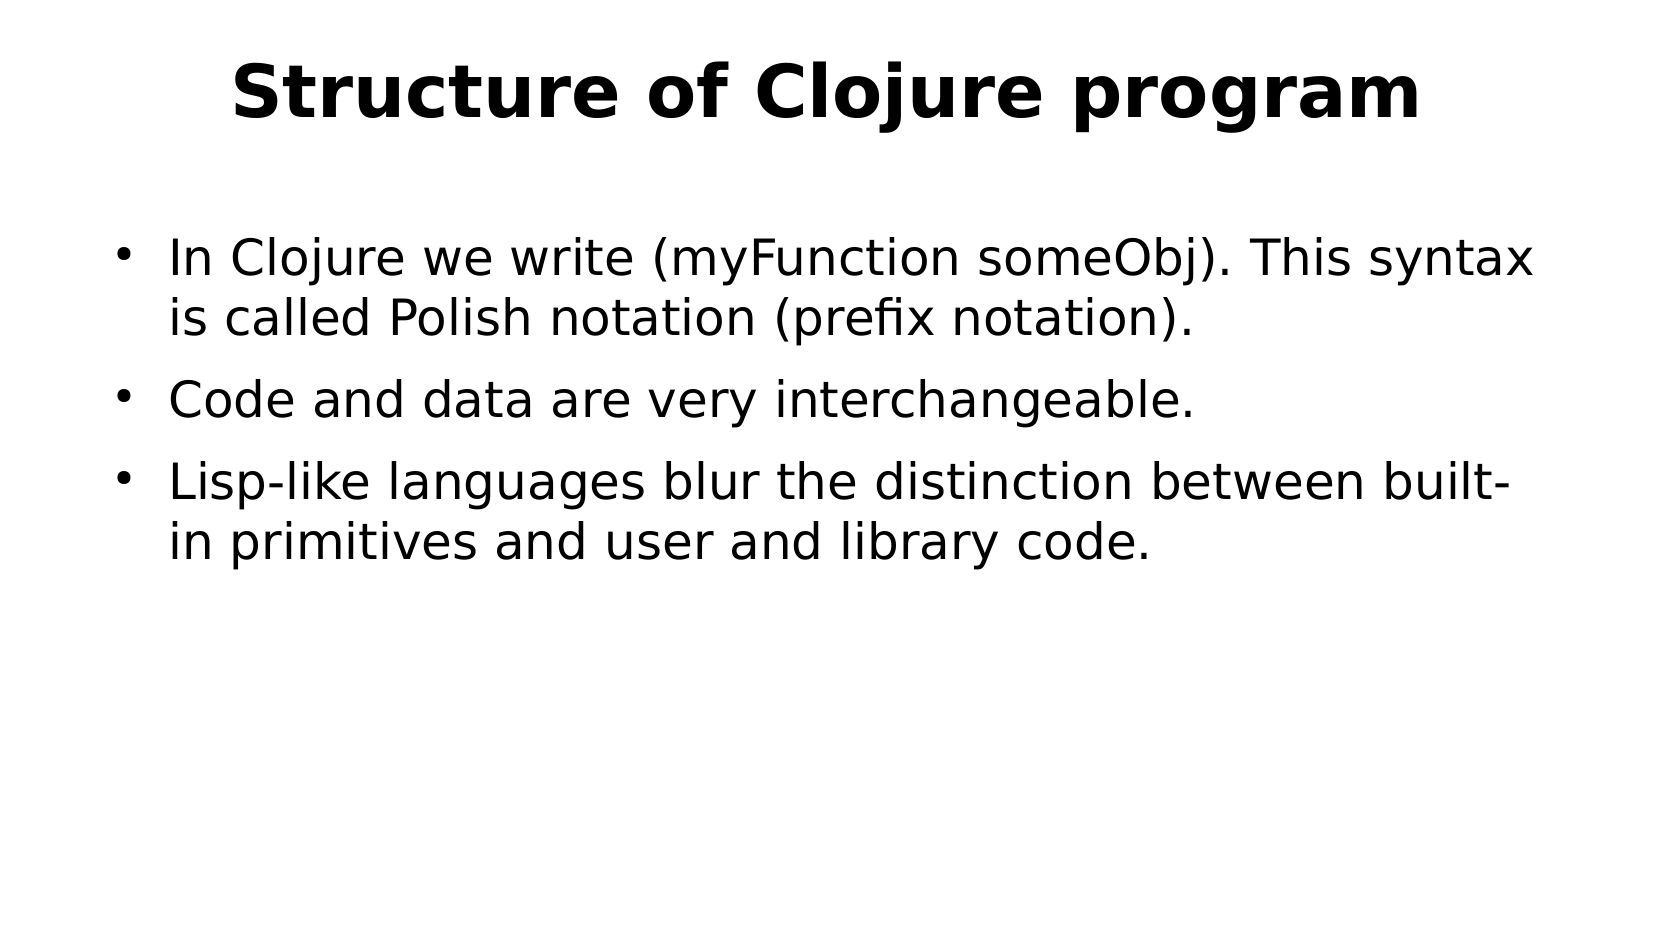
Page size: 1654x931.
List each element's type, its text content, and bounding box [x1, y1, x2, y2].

list In Clojure we write (myFunction someObj). This syntax is called Polish notation (prefix notation). Code and data are very interchangeable. Lisp-like languages blur the distinction between built-in primitives and user and library code. [82, 217, 1571, 758]
title Structure of Clojure program [82, 37, 1571, 147]
